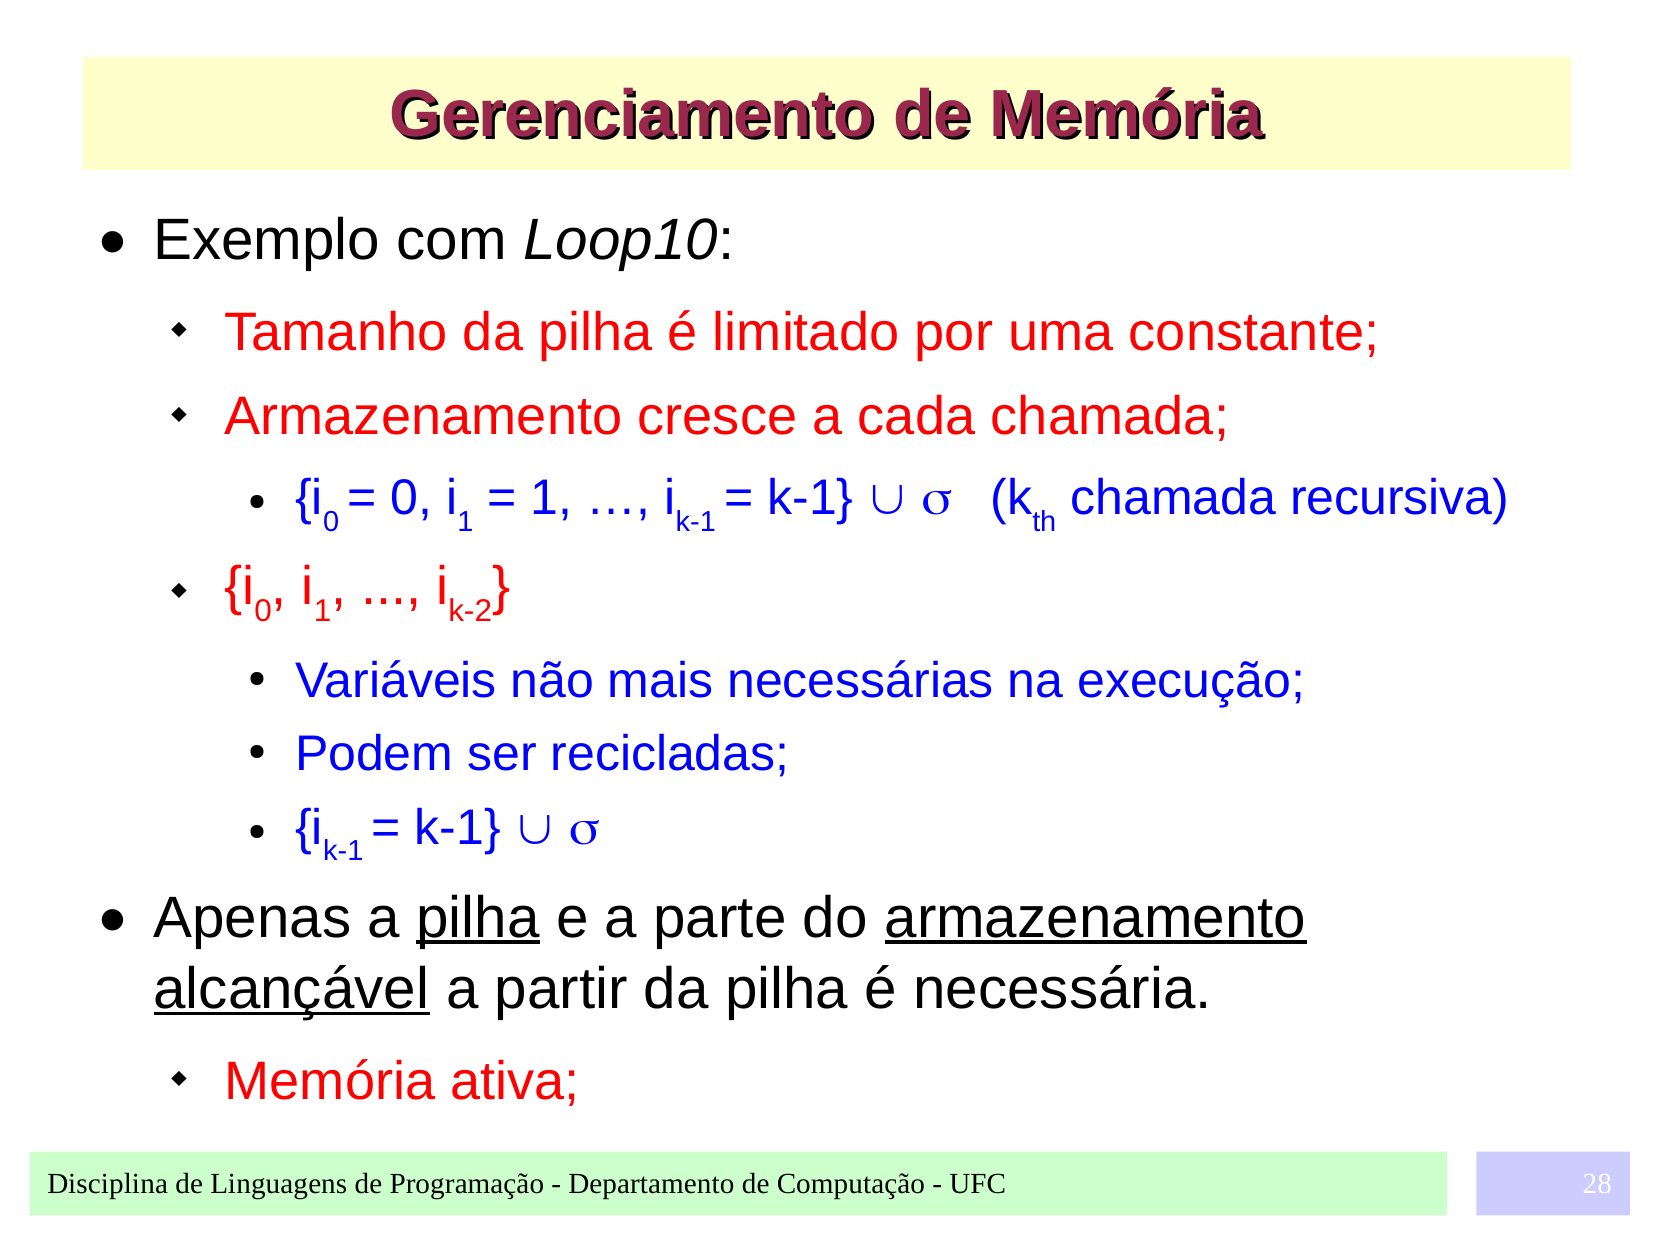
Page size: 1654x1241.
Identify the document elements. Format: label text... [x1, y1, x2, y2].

title Gerenciamento de Memória [82, 56, 1571, 170]
list Exemplo com Loop10: Tamanho da pilha é limitado por uma constante; Armazenamento cresce a cada chamada; {i0 = 0, i1 = 1, …, ik-1 = k-1}   (kth chamada recursiva) {i0, i1, ..., ik-2} Variáveis não mais necessárias na execução; Podem ser recicladas; {ik-1 = k-1}   Apenas a pilha e a parte do armazenamento alcançável a partir da pilha é necessária. Memória ativa; [82, 206, 1571, 1137]
